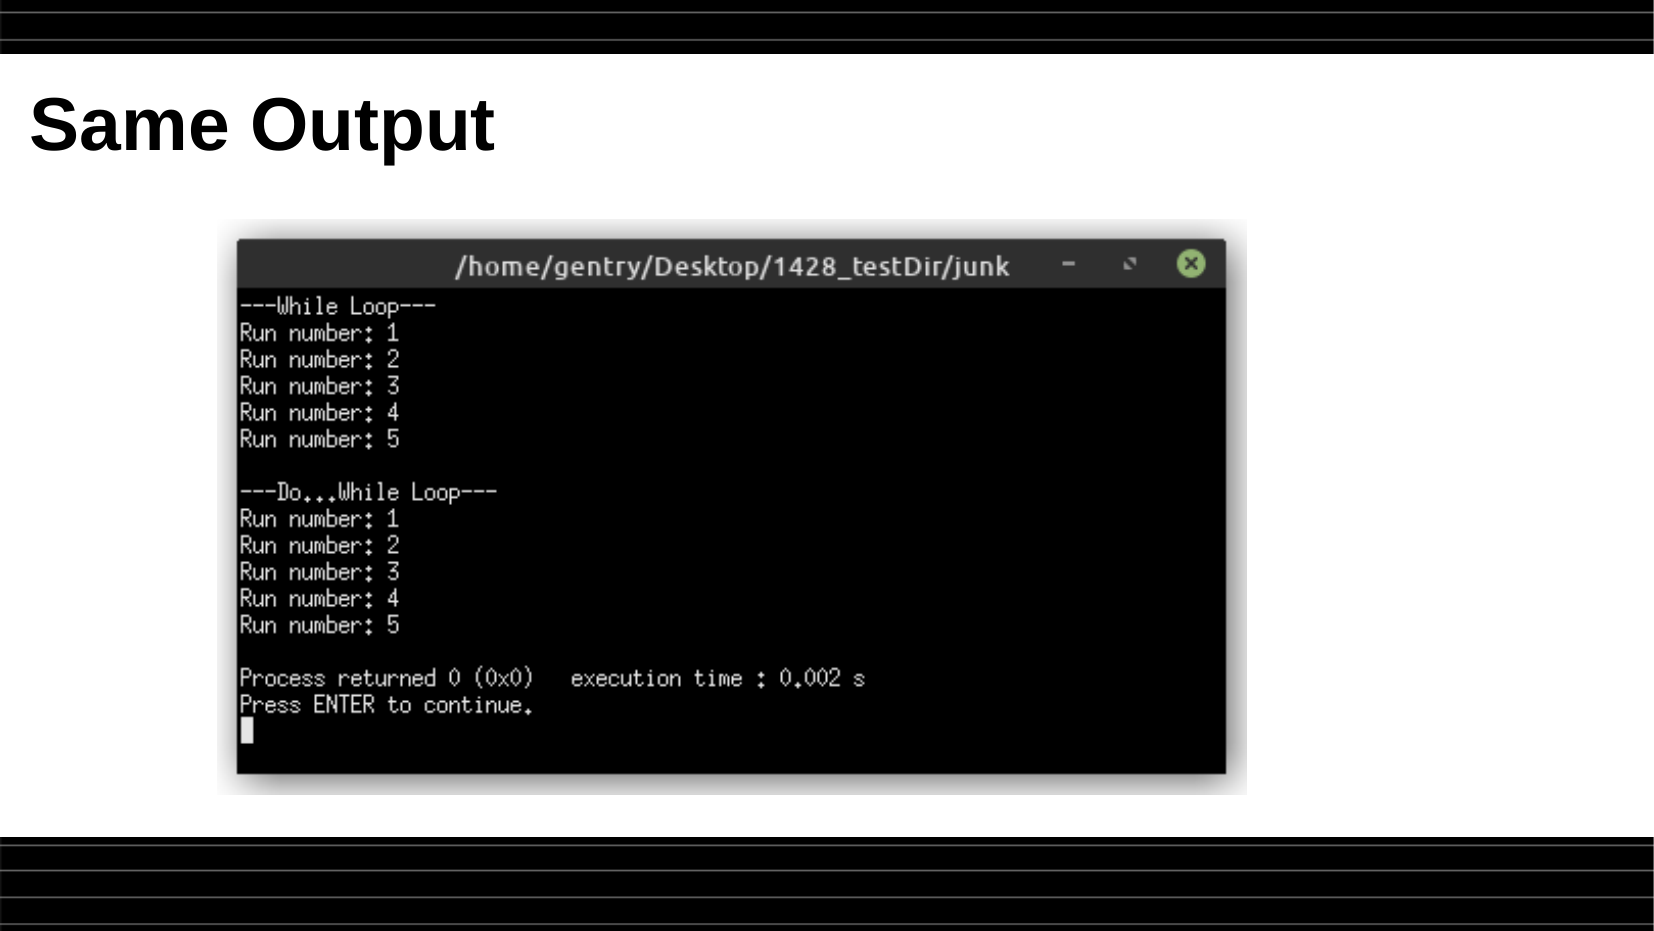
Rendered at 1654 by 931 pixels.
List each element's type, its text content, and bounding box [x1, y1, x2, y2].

picture [217, 219, 1247, 796]
picture [0, 837, 1654, 931]
text_box Same Output [15, 75, 1546, 174]
picture [0, 0, 1654, 54]
